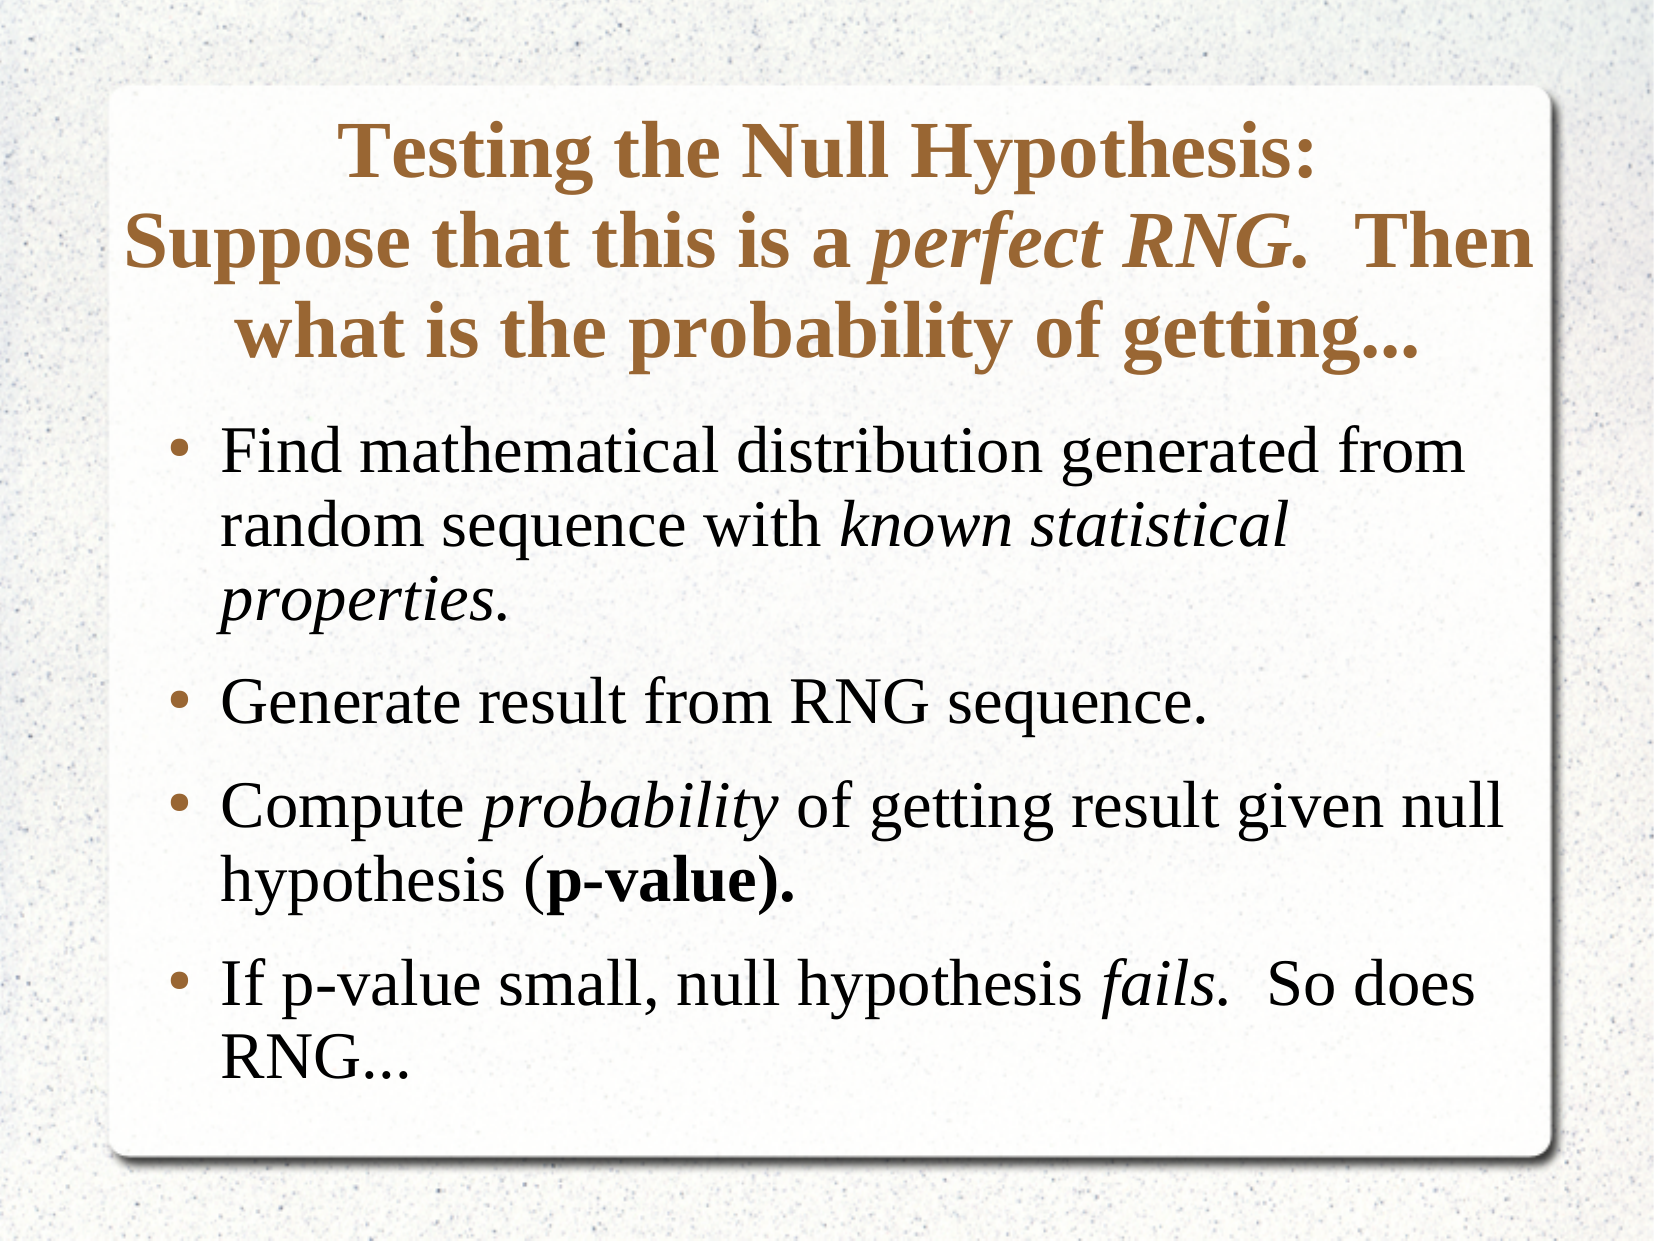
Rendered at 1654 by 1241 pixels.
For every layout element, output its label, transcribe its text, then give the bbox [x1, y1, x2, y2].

title Testing the Null Hypothesis: Suppose that this is a perfect RNG. Then what is the probability of getting... [120, 105, 1538, 376]
list Find mathematical distribution generated from random sequence with known statistical properties. Generate result from RNG sequence. Compute probability of getting result given null hypothesis (p-value). If p-value small, null hypothesis fails. So does RNG... [150, 412, 1509, 1094]
picture [0, 0, 1654, 1241]
